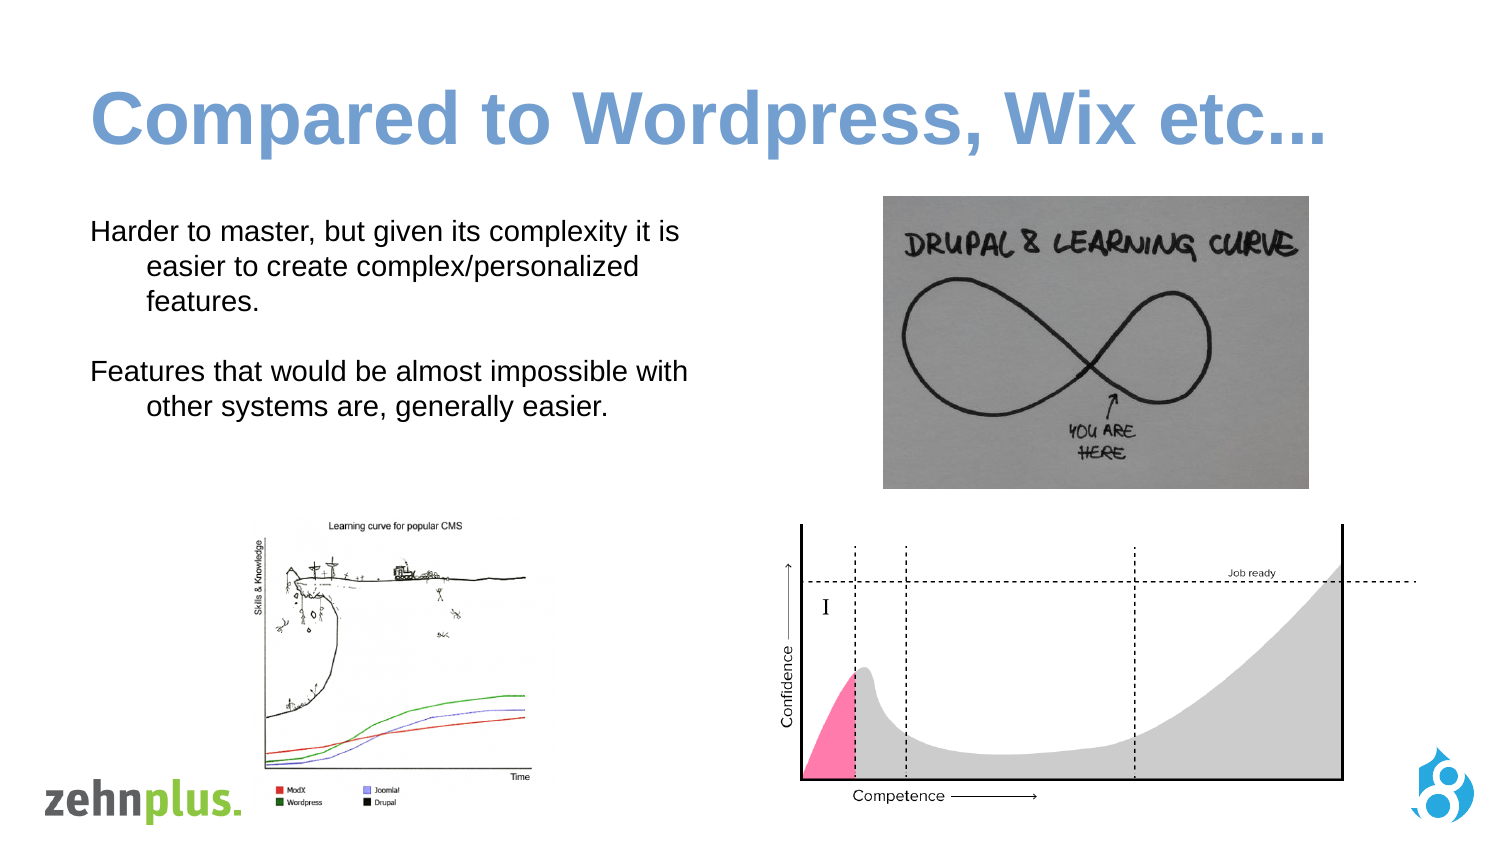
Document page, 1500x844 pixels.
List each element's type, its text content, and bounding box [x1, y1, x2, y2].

title Compared to Wordpress, Wix etc... [75, 33, 1426, 175]
picture [45, 779, 241, 825]
list Harder to master, but given its complexity it is easier to create complex/personalized features. Features that would be almost impossible with other systems are, generally easier. [75, 196, 734, 489]
picture [883, 196, 1309, 489]
picture [774, 516, 1474, 823]
picture [253, 516, 555, 808]
